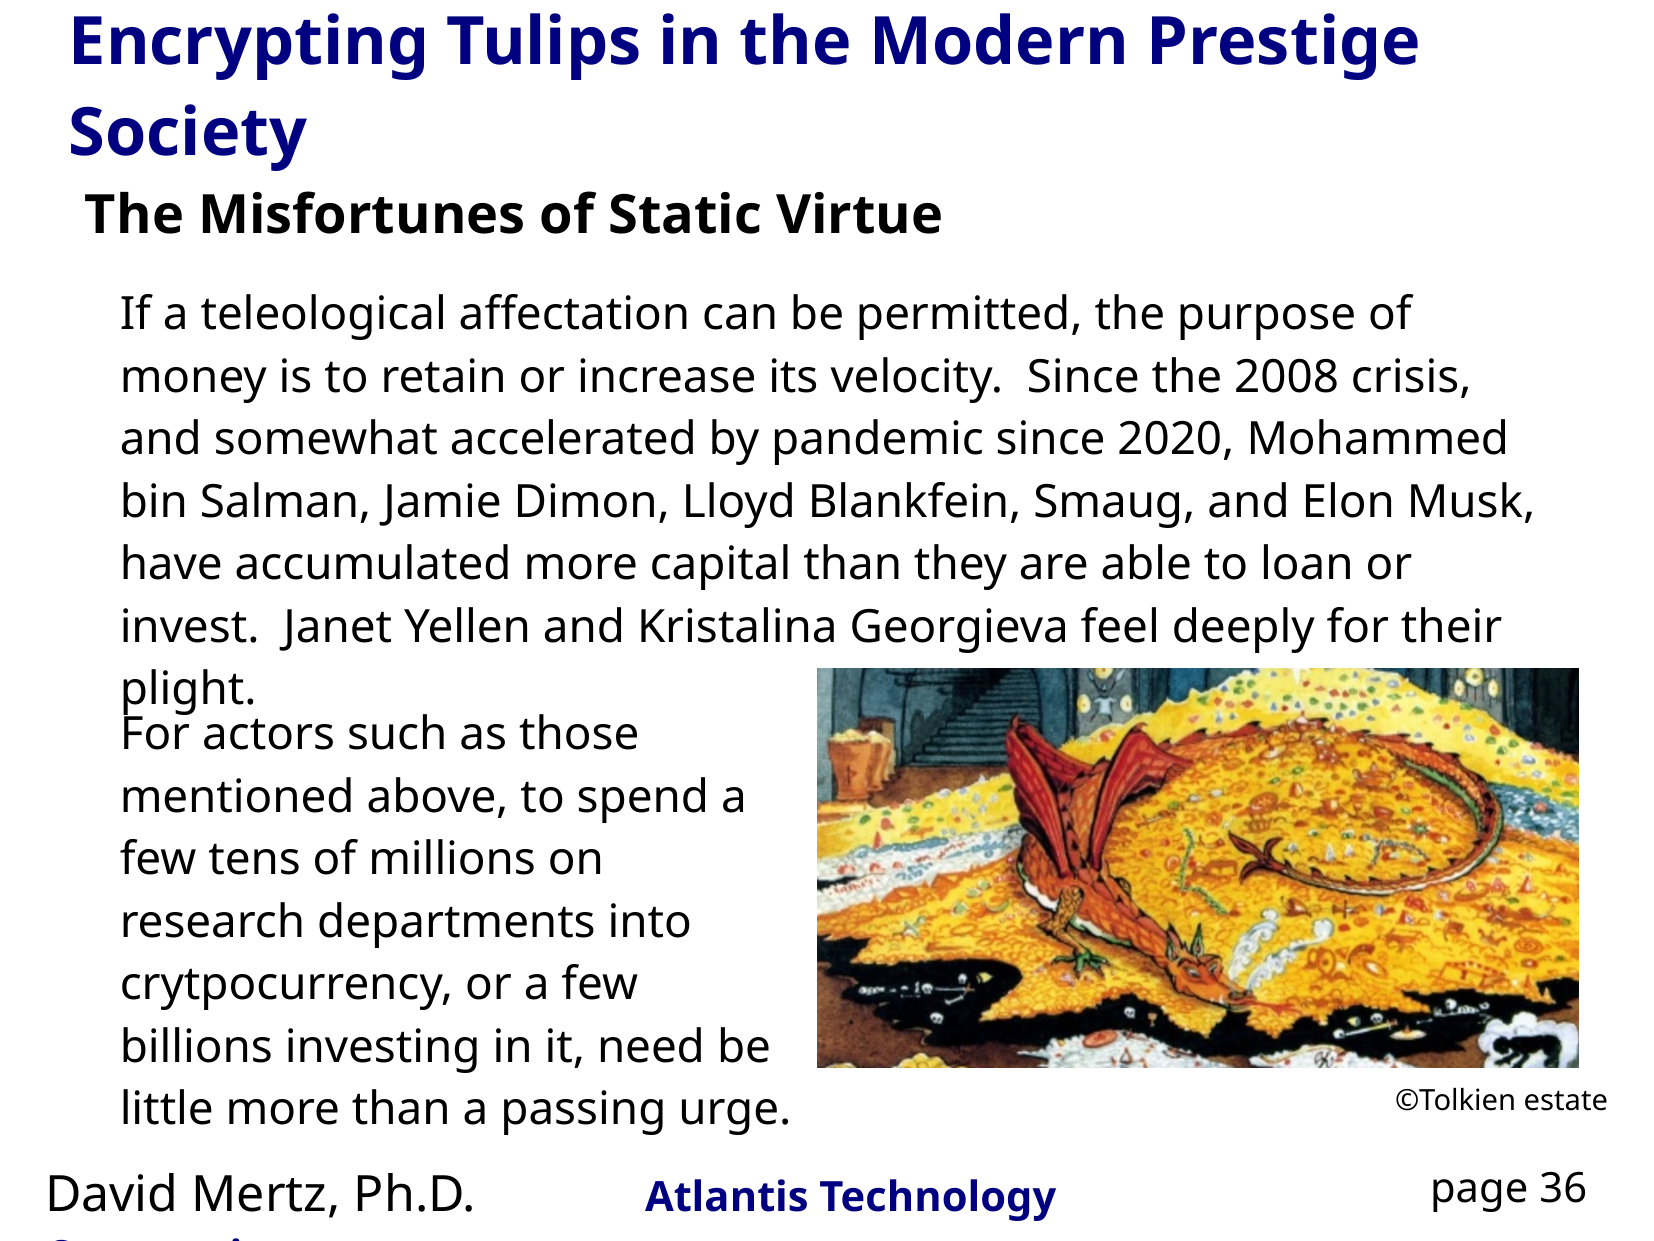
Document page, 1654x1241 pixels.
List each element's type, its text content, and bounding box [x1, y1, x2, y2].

text_box For actors such as those mentioned above, to spend a few tens of millions on research departments into crytpocurrency, or a few billions investing in it, need be little more than a passing urge. [105, 693, 811, 1114]
picture [817, 668, 1579, 1068]
text_box ©Tolkien estate [1380, 1071, 1586, 1116]
text_box If a teleological affectation can be permitted, the purpose of money is to retain or increase its velocity. Since the 2008 crisis, and somewhat accelerated by pandemic since 2020, Mohammed bin Salman, Jamie Dimon, Lloyd Blankfein, Smaug, and Elon Musk, have accumulated more capital than they are able to loan or invest. Janet Yellen and Kristalina Georgieva feel deeply for their plight. [105, 273, 1576, 680]
list The Misfortunes of Static Virtue [84, 175, 1456, 256]
